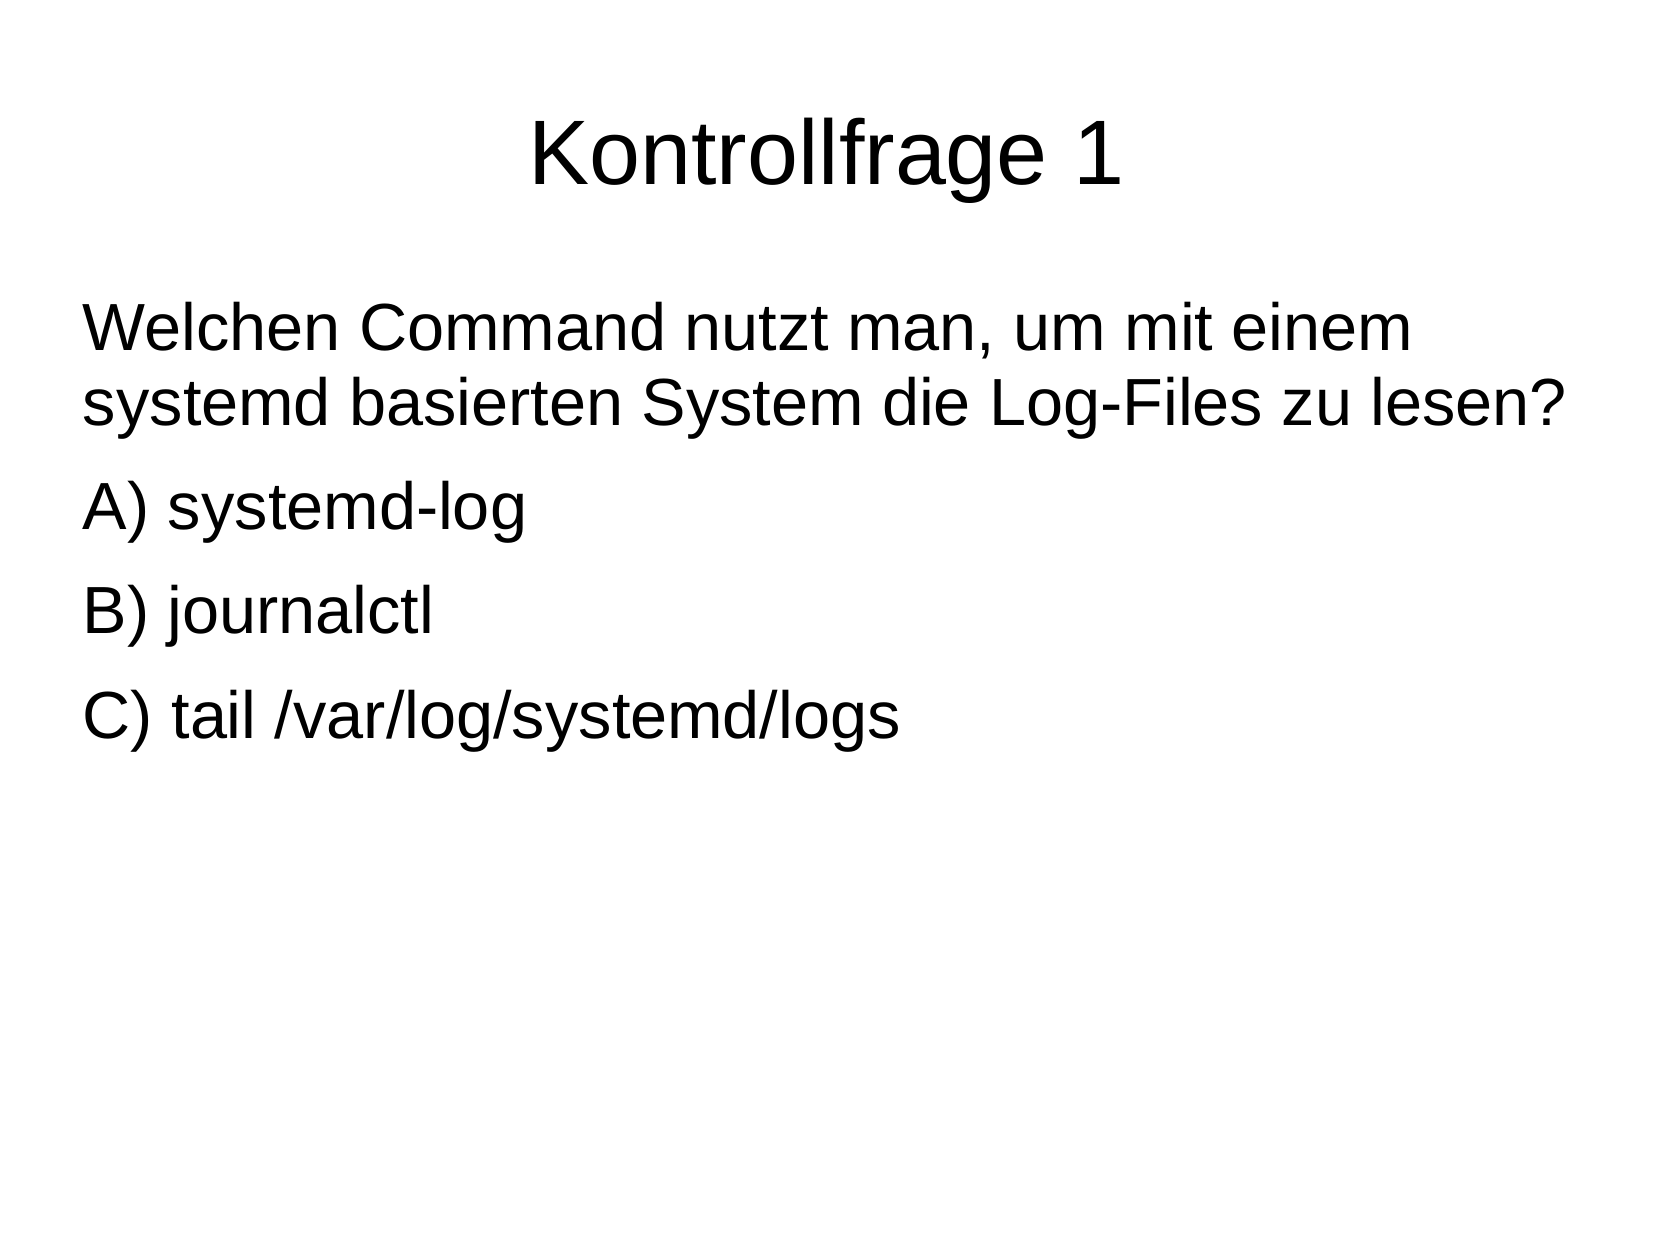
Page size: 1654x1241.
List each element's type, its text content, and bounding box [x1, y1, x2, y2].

title Kontrollfrage 1 [82, 101, 1571, 205]
list Welchen Command nutzt man, um mit einem systemd basierten System die Log-Files zu lesen? A) systemd-log B) journalctl C) tail /var/log/systemd/logs [82, 290, 1571, 1010]
